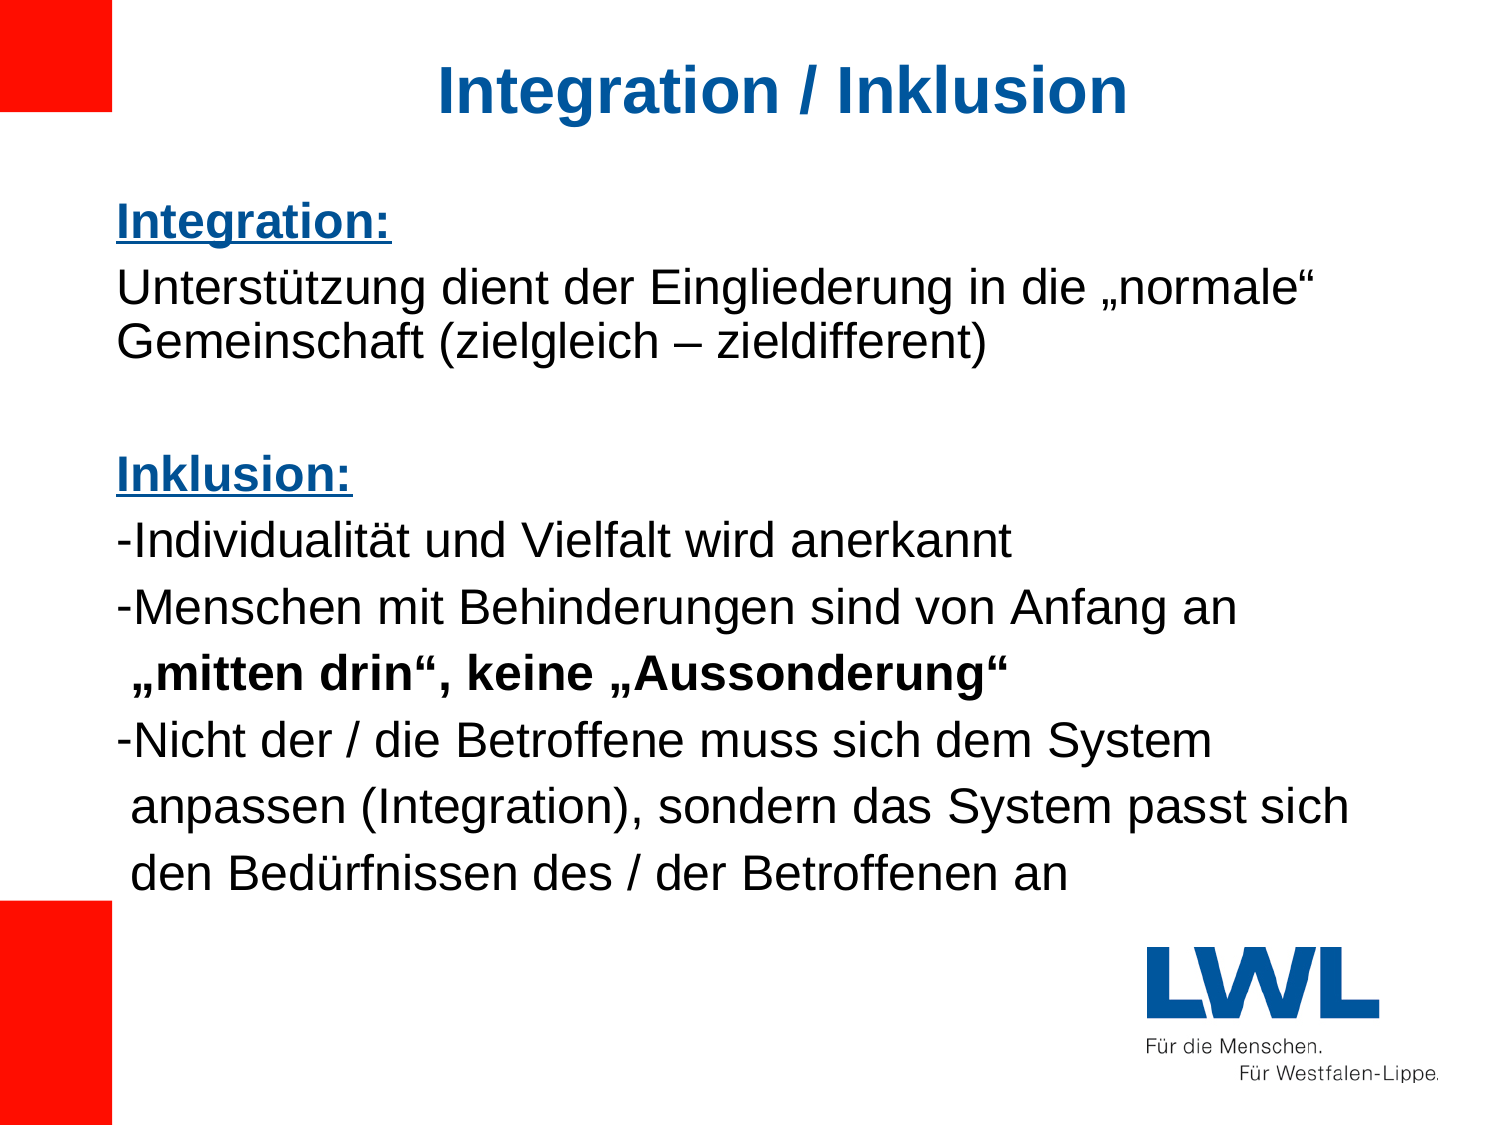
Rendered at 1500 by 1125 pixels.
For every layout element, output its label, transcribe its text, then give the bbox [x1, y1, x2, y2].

title Integration / Inklusion [137, 0, 1431, 175]
picture [1147, 947, 1438, 1083]
list Integration: Unterstützung dient der Eingliederung in die „normale“ Gemeinschaft (zielgleich – zieldifferent) Inklusion: Individualität und Vielfalt wird anerkannt Menschen mit Behinderungen sind von Anfang an „mitten drin“, keine „Aussonderung“ Nicht der / die Betroffene muss sich dem System anpassen (Integration), sondern das System passt sich den Bedürfnissen des / der Betroffenen an [101, 187, 1450, 909]
